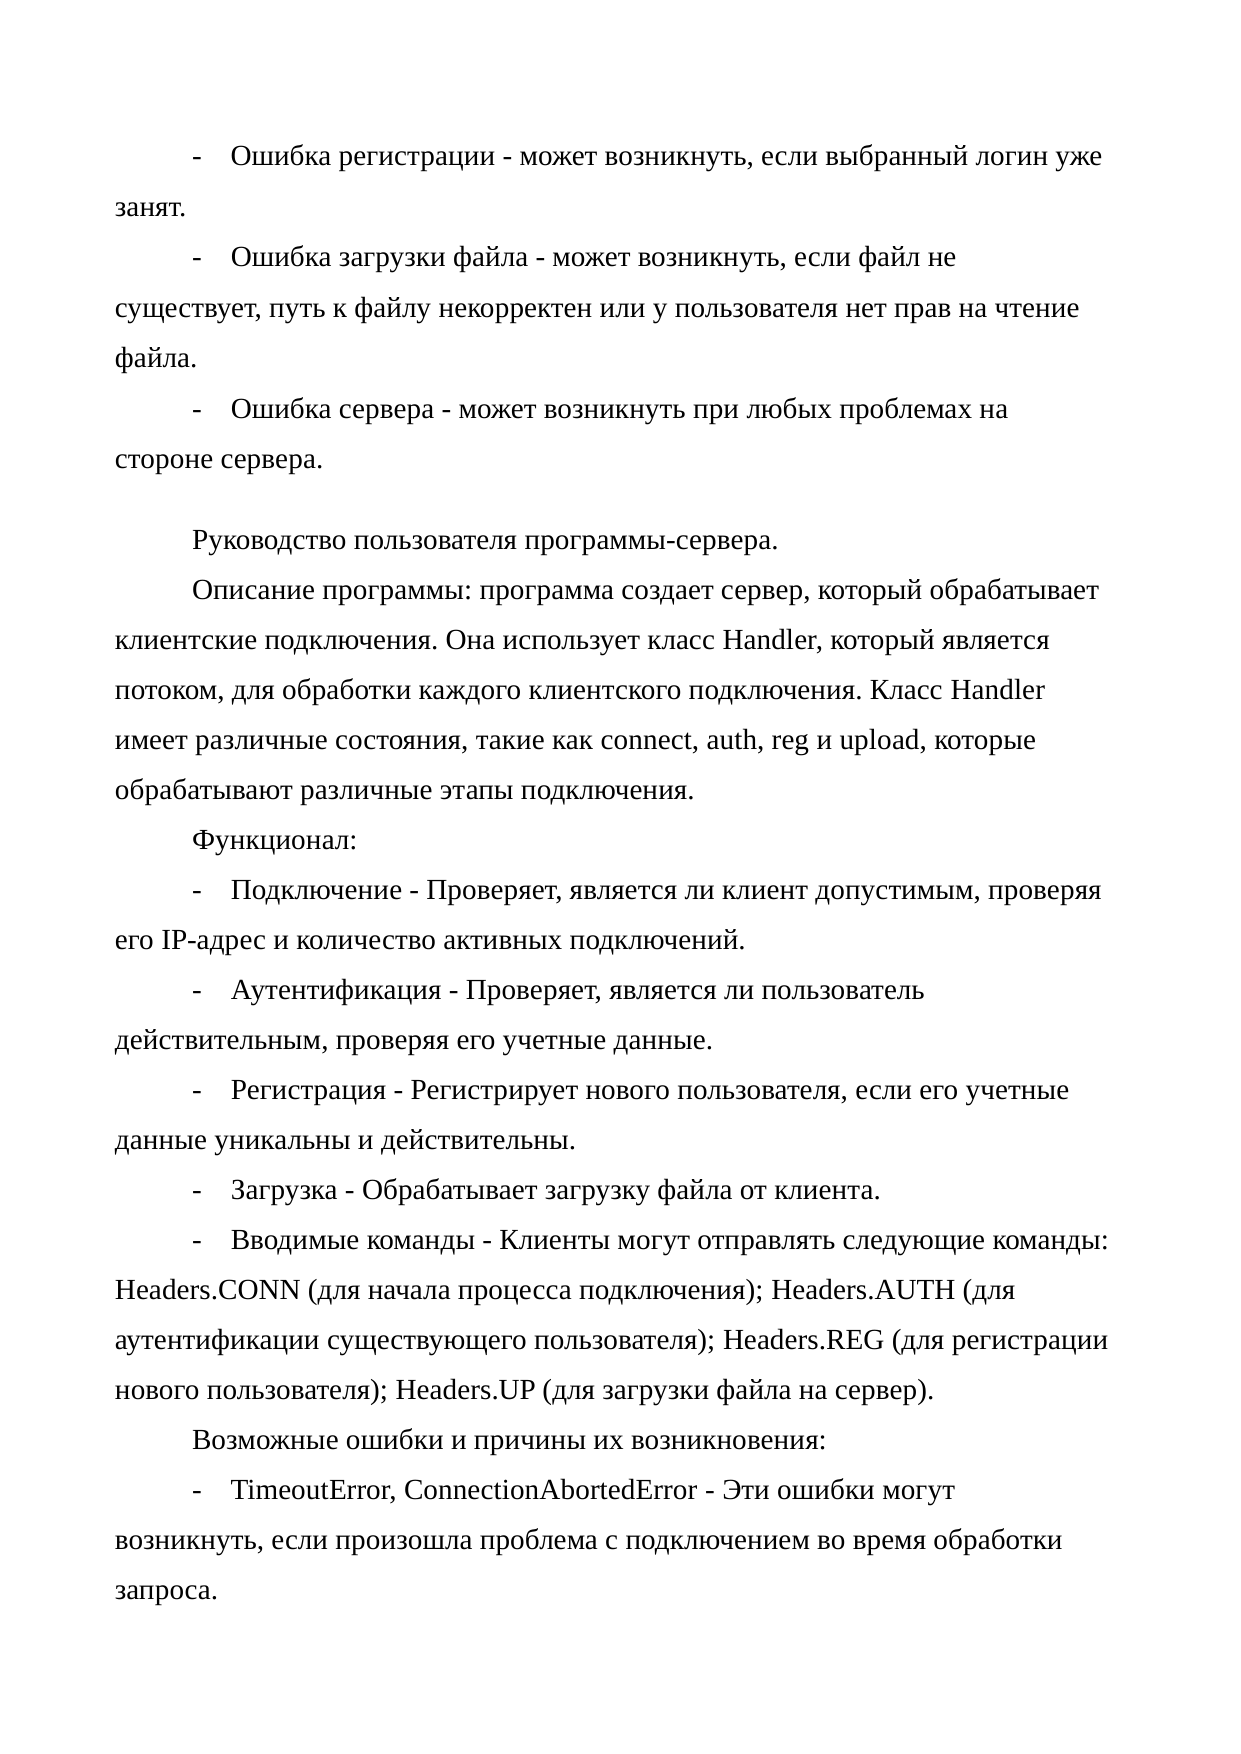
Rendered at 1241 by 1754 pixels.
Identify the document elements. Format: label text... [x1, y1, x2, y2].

text_box - Ошибка регистрации - может возникнуть, если выбранный логин уже занят. - Ошибка загрузки файла - может возникнуть, если файл не существует, путь к файлу некорректен или у пользователя нет прав на чтение файла. - Ошибка сервера - может возникнуть при любых проблемах на стороне сервера. Руководство пользователя программы-сервера. Описание программы: программа создает сервер, который обрабатывает клиентские подключения. Она использует класс Handler, который является потоком, для обработки каждого клиентского подключения. Класс Handler имеет различные состояния, такие как connect, auth, reg и upload, которые обрабатывают различные этапы подключения. Функционал: - Подключение - Проверяет, является ли клиент допустимым, проверяя его IP-адрес и количество активных подключений. - Аутентификация - Проверяет, является ли пользователь действительным, проверяя его учетные данные. - Регистрация - Регистрирует нового пользователя, если его учетные данные уникальны и действительны. - Загрузка - Обрабатывает загрузку файла от клиента. - Вводимые команды - Клиенты могут отправлять следующие команды: Headers.CONN (для начала процесса подключения); Headers.AUTH (для аутентификации существующего пользователя); Headers.REG (для регистрации нового пользователя); Headers.UP (для загрузки файла на сервер). Возможные ошибки и причины их возникновения: - TimeoutError, ConnectionAbortedError - Эти ошибки могут возникнуть, если произошла проблема с подключением во время обработки запроса. [115, 121, 1110, 1513]
